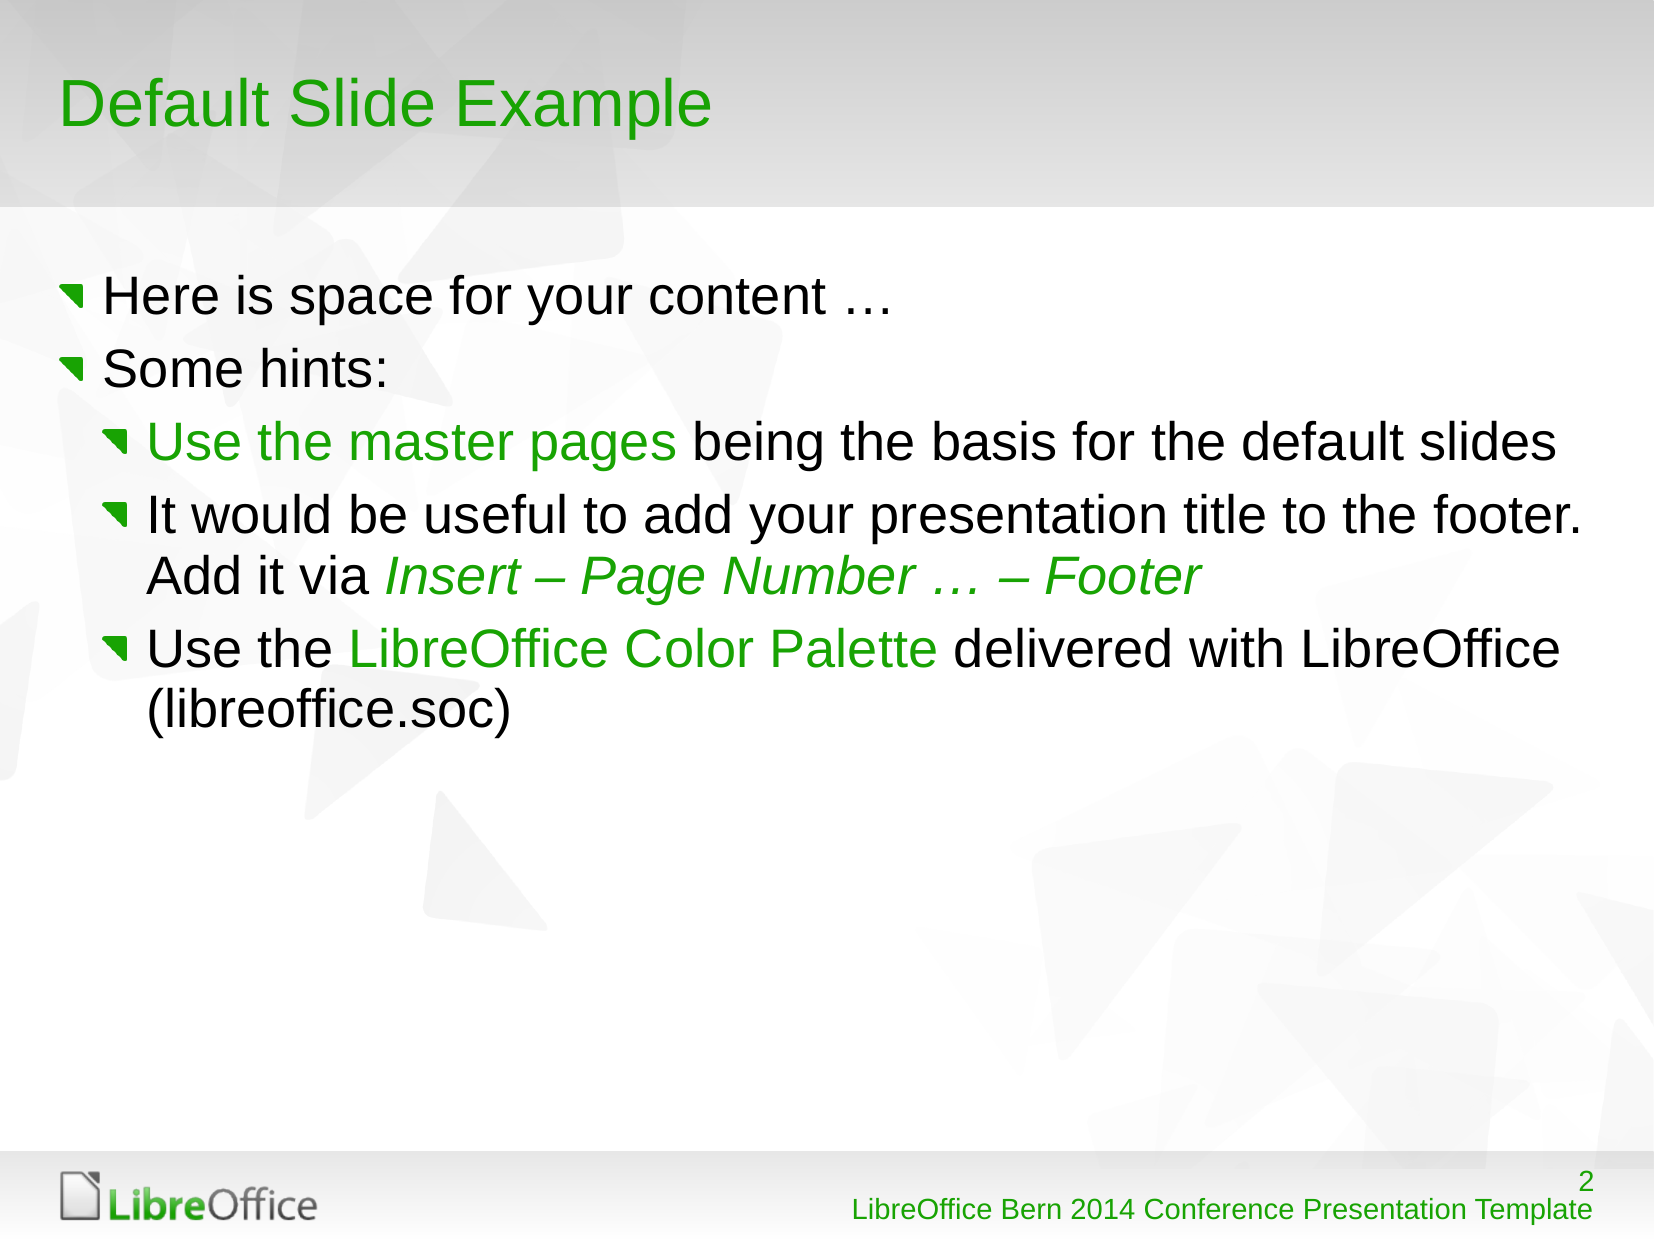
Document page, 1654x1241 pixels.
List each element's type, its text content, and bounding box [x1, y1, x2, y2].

picture [915, 548, 1654, 1169]
picture [0, 0, 783, 931]
picture [41, 1152, 337, 1240]
title Default Slide Example [59, 29, 1595, 178]
list Here is space for your content … Some hints: Use the master pages being the basis for the default slides It would be useful to add your presentation title to the footer. Add it via Insert – Page Number … – Footer Use the LibreOffice Color Palette delivered with LibreOffice (libreoffice.soc) [59, 265, 1595, 1114]
